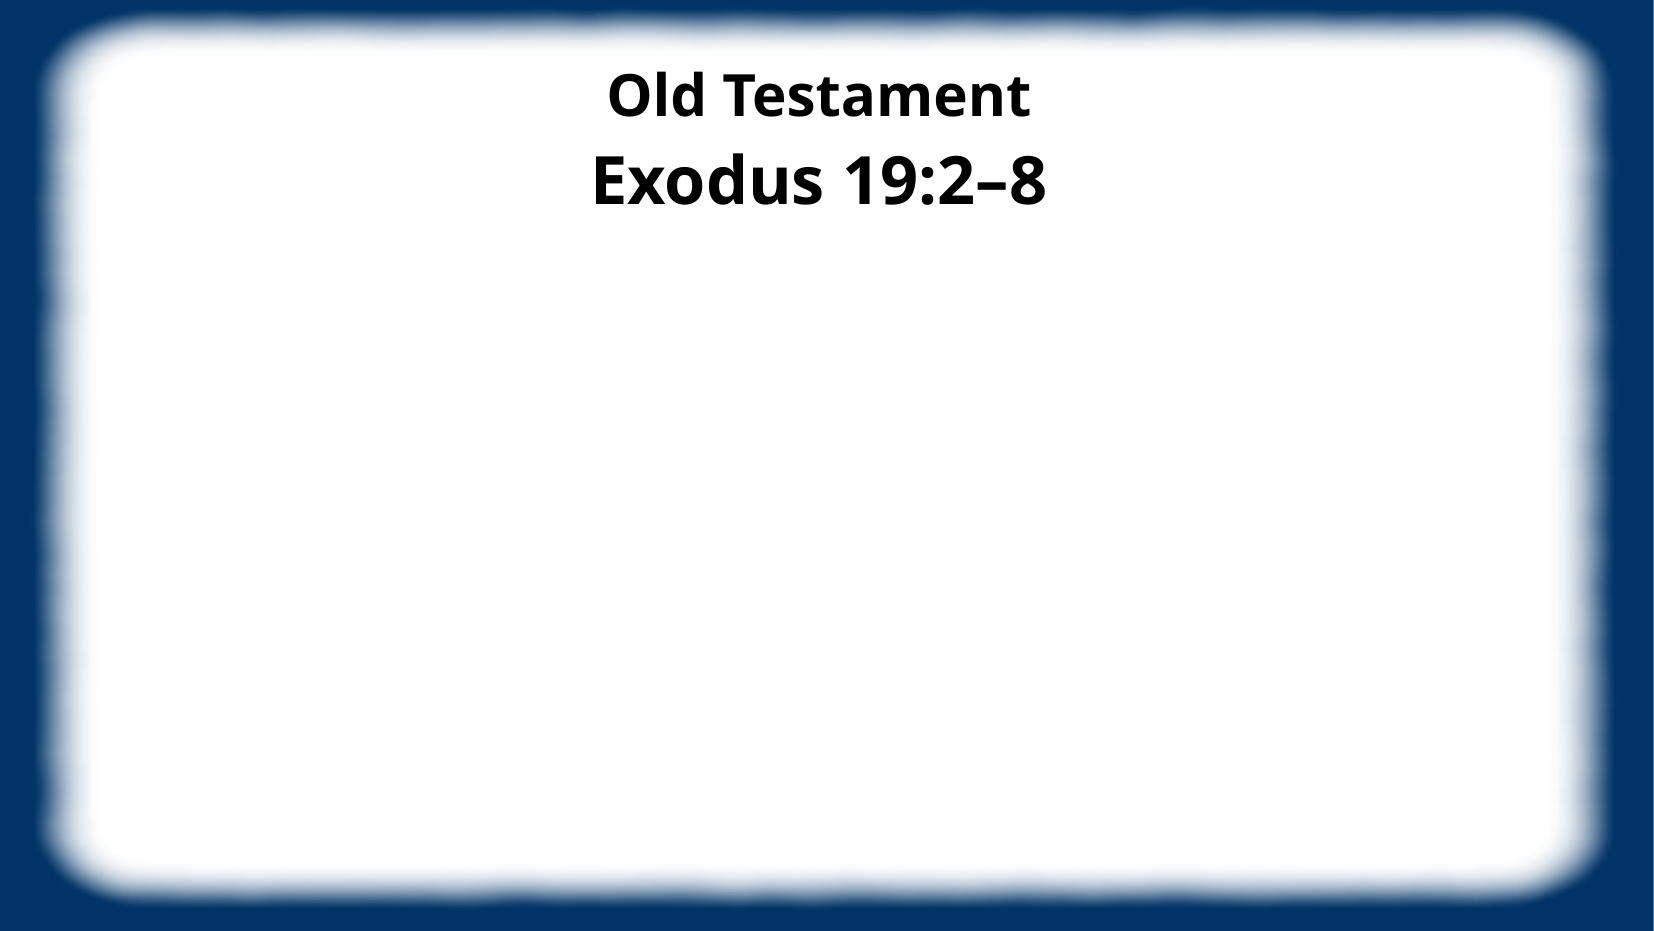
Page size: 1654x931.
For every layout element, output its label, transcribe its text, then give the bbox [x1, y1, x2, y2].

picture [0, 0, 1654, 931]
text_box Old Testament Exodus 19:2–8 [91, 46, 1547, 228]
